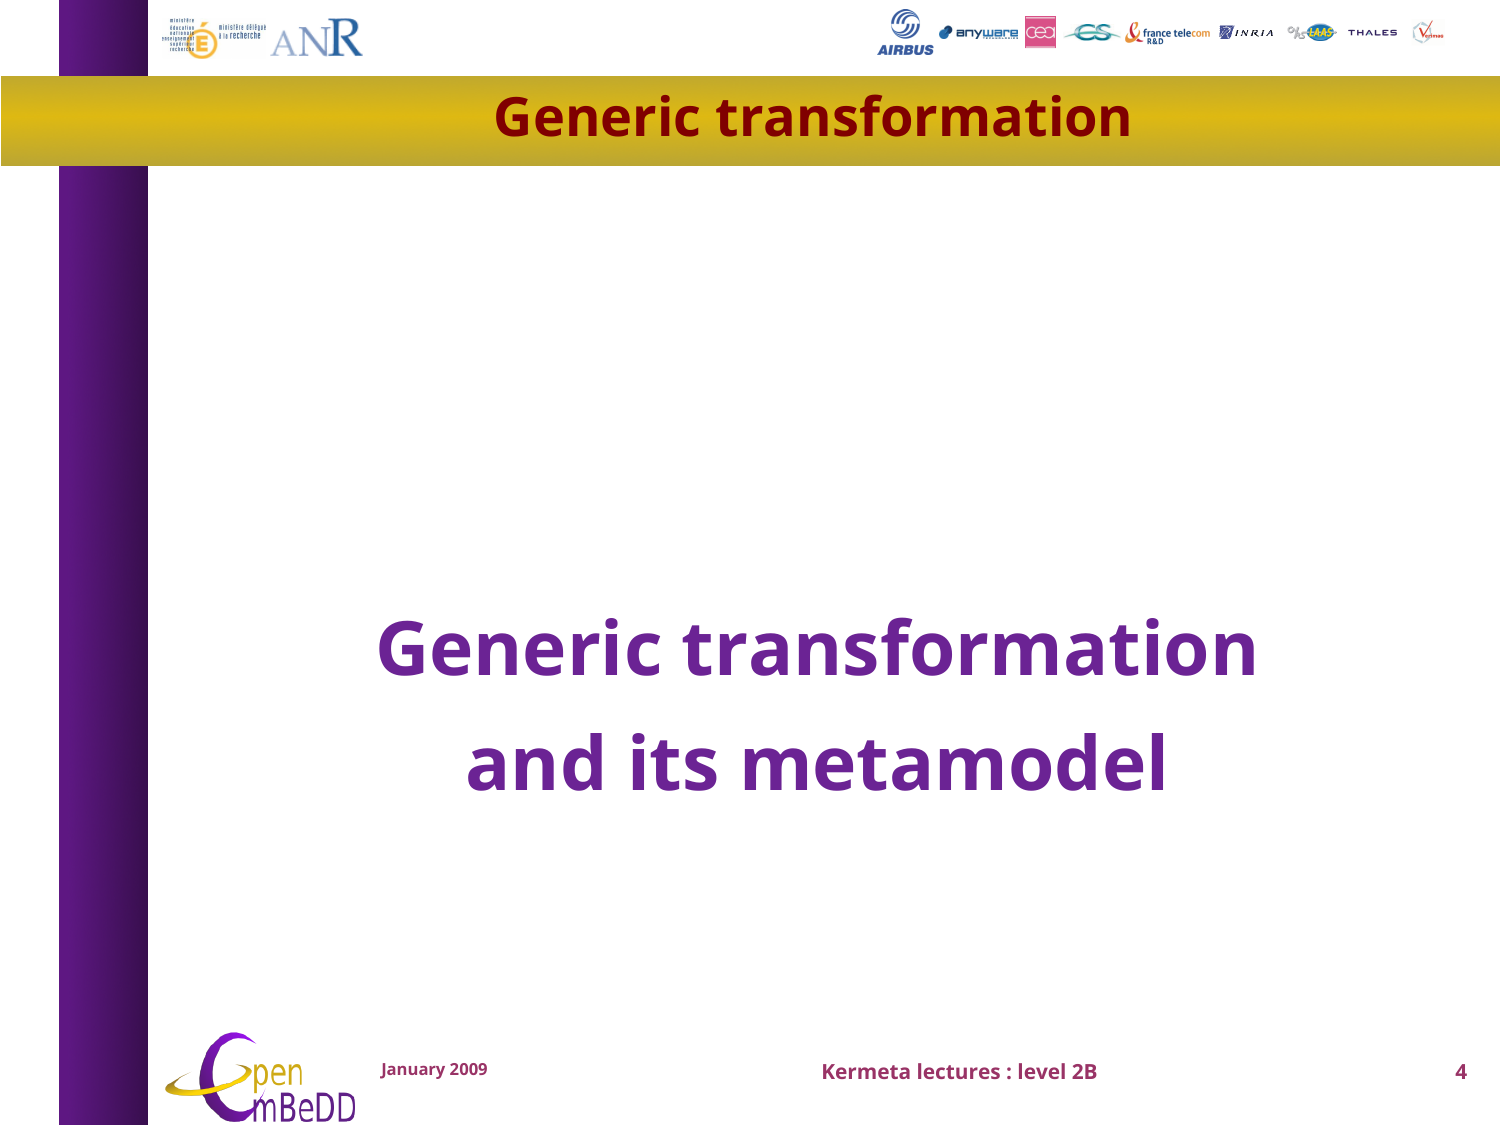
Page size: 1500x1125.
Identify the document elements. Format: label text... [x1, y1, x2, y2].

title Generic transformation [147, 66, 1481, 164]
picture [1, 0, 1500, 1125]
picture [162, 18, 266, 59]
picture [877, 9, 1445, 55]
picture [270, 18, 363, 57]
picture [165, 1032, 355, 1122]
list Generic transformation and its metamodel [147, 191, 1488, 1004]
